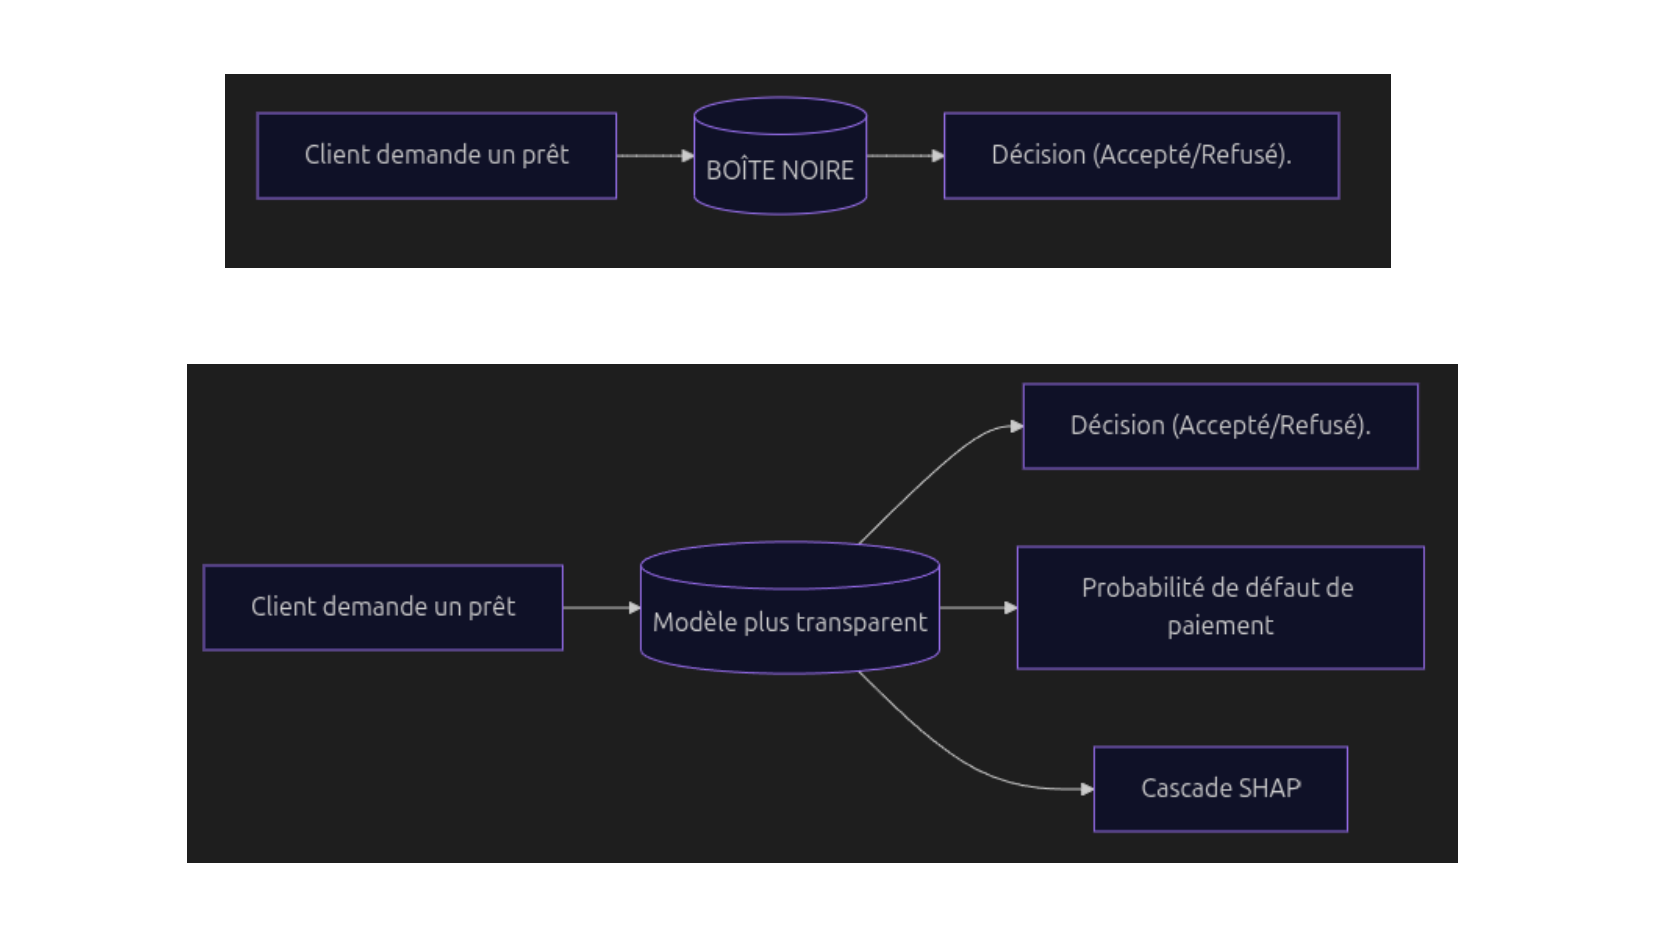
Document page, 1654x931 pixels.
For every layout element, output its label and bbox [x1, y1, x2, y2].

picture [187, 364, 1458, 863]
picture [225, 74, 1391, 268]
